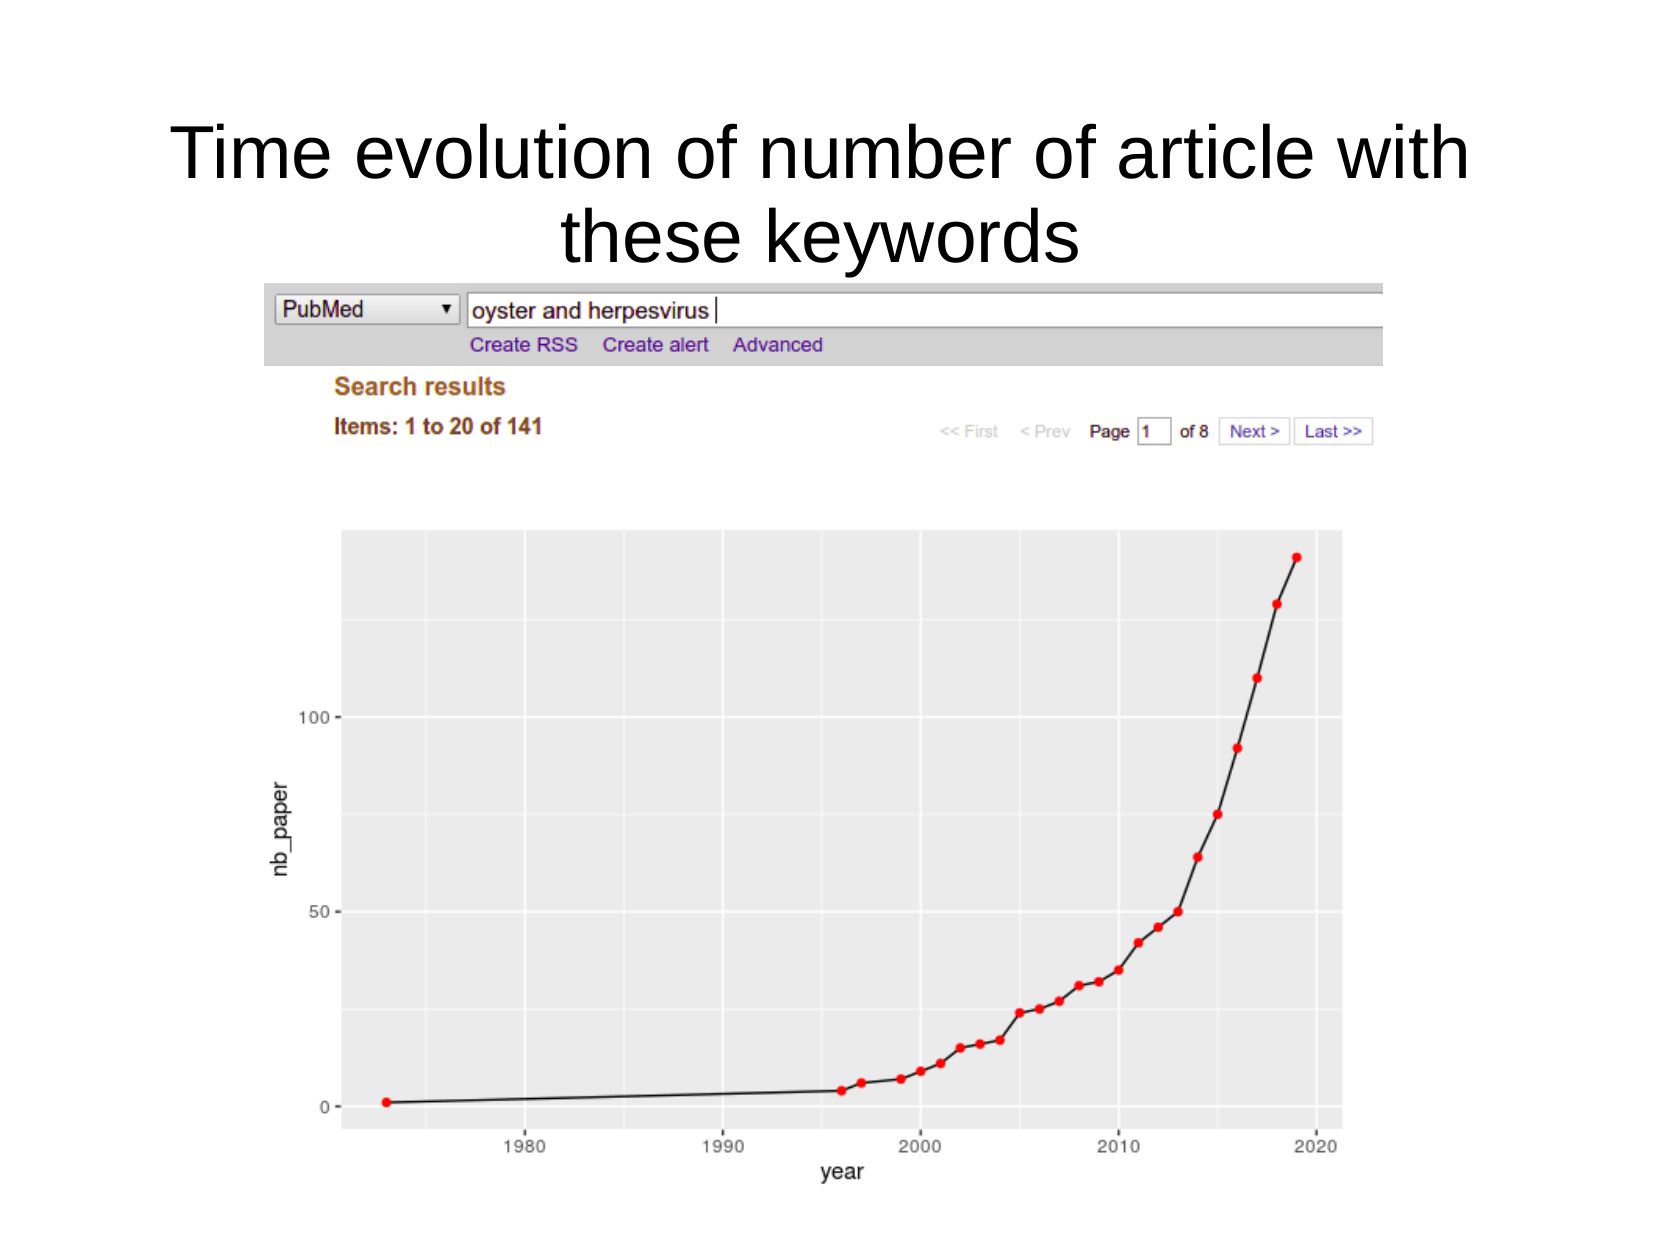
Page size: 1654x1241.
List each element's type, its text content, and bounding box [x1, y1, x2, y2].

title Time evolution of number of article with these keywords [165, 41, 1477, 349]
picture [264, 283, 1383, 458]
picture [259, 519, 1354, 1195]
